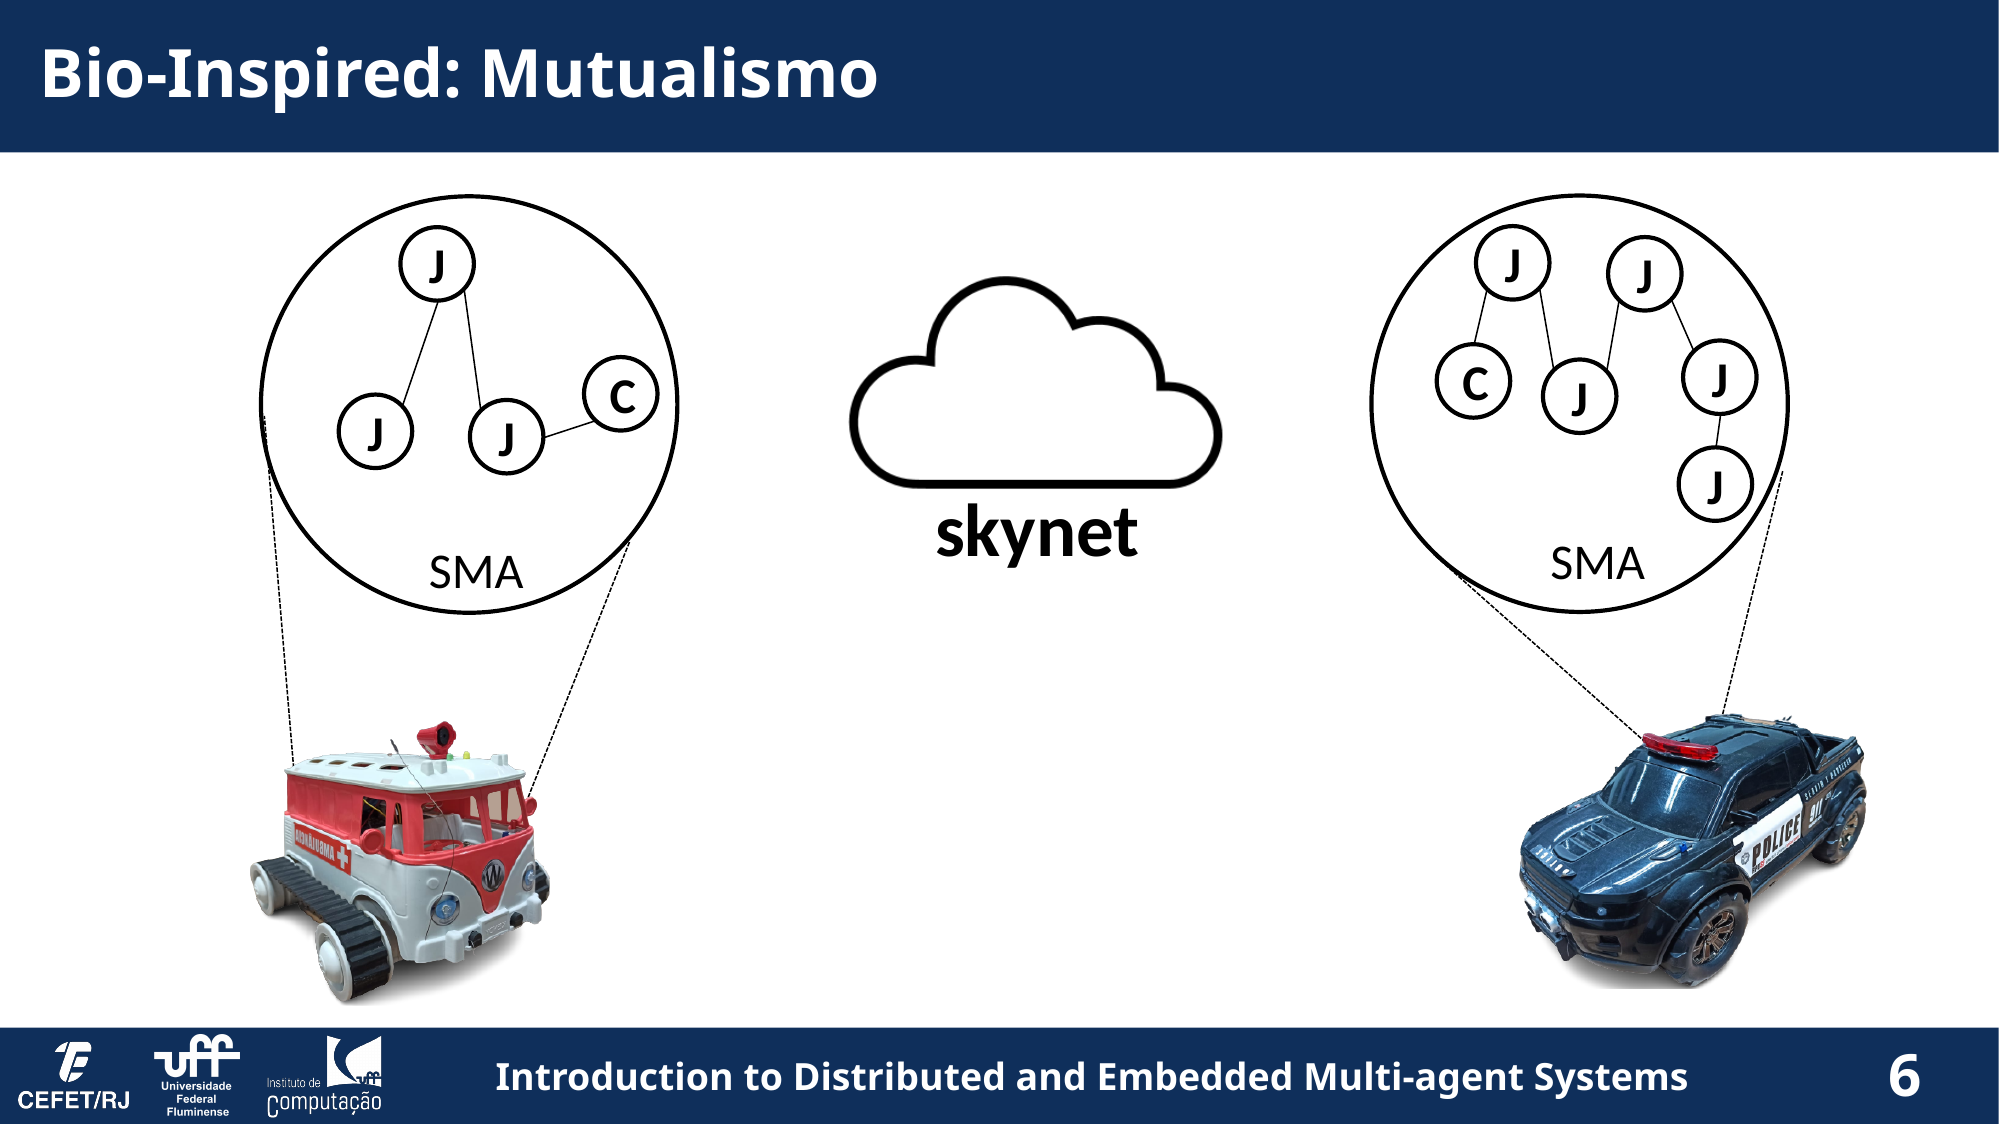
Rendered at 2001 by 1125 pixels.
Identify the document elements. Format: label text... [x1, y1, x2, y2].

text_box C [1436, 344, 1511, 418]
text_box J [469, 399, 544, 474]
picture [153, 1033, 241, 1121]
text_box [260, 196, 678, 606]
text_box J [1542, 359, 1617, 433]
text_box J [1475, 226, 1550, 300]
text_box SMA [414, 531, 539, 607]
text_box J [1683, 340, 1757, 414]
text_box J [1608, 237, 1682, 311]
text_box C [583, 357, 658, 431]
text_box [1371, 195, 1788, 612]
text_box [420, 607, 518, 613]
text_box Bio-Inspired: Mutualismo [25, 23, 1999, 119]
picture [1513, 711, 1872, 989]
picture [824, 170, 1249, 595]
text_box J [338, 394, 413, 469]
text_box J [1678, 447, 1753, 521]
picture [245, 719, 555, 1006]
text_box J [400, 227, 474, 301]
picture [18, 1021, 129, 1125]
picture [265, 1033, 383, 1118]
text_box SMA [1535, 522, 1660, 598]
